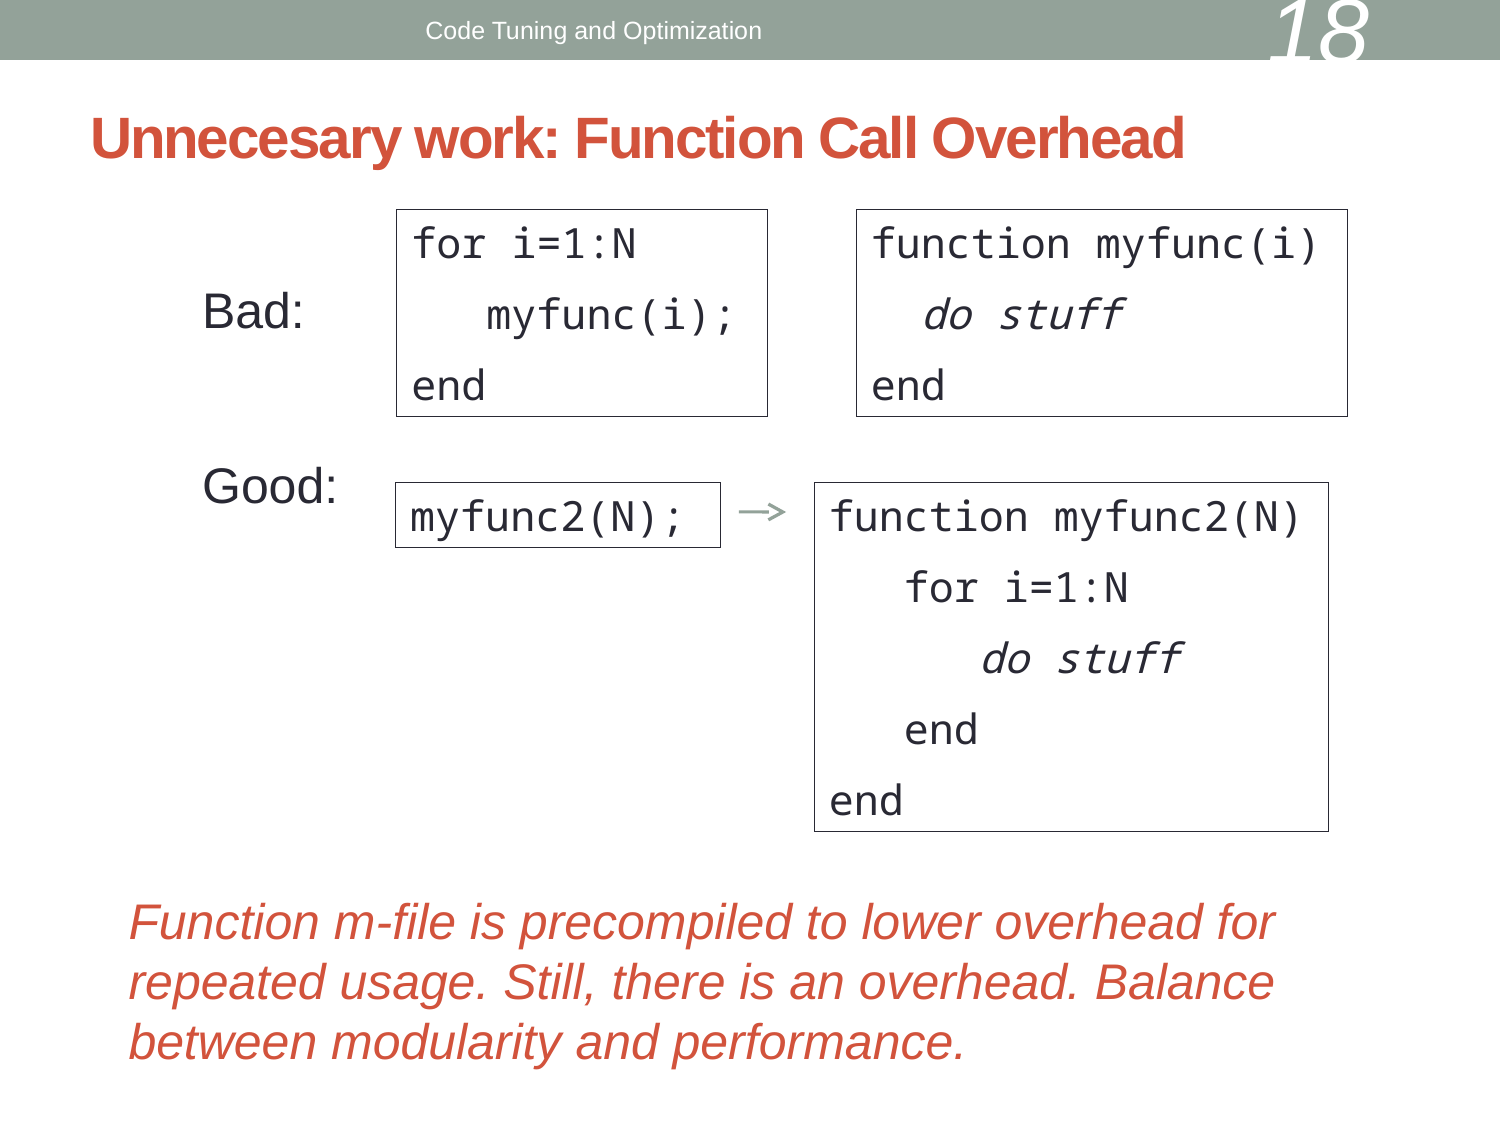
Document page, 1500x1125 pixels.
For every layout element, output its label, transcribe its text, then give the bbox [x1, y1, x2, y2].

text_box Function m-file is precompiled to lower overhead for repeated usage. Still, there is an overhead. Balance between modularity and performance. [113, 881, 1431, 1077]
slide_number <number> [1252, 0, 1428, 54]
text_box myfunc2(N); [395, 482, 721, 548]
text_box function myfunc2(N) for i=1:N do stuff end end [814, 482, 1329, 832]
list Bad: Good: [75, 216, 1425, 1058]
text_box for i=1:N myfunc(i); end [396, 209, 768, 417]
footer Code Tuning and Optimization [410, 3, 1086, 57]
title Unnecesary work: Function Call Overhead [75, 53, 1441, 217]
text_box function myfunc(i) do stuff end [856, 209, 1348, 417]
